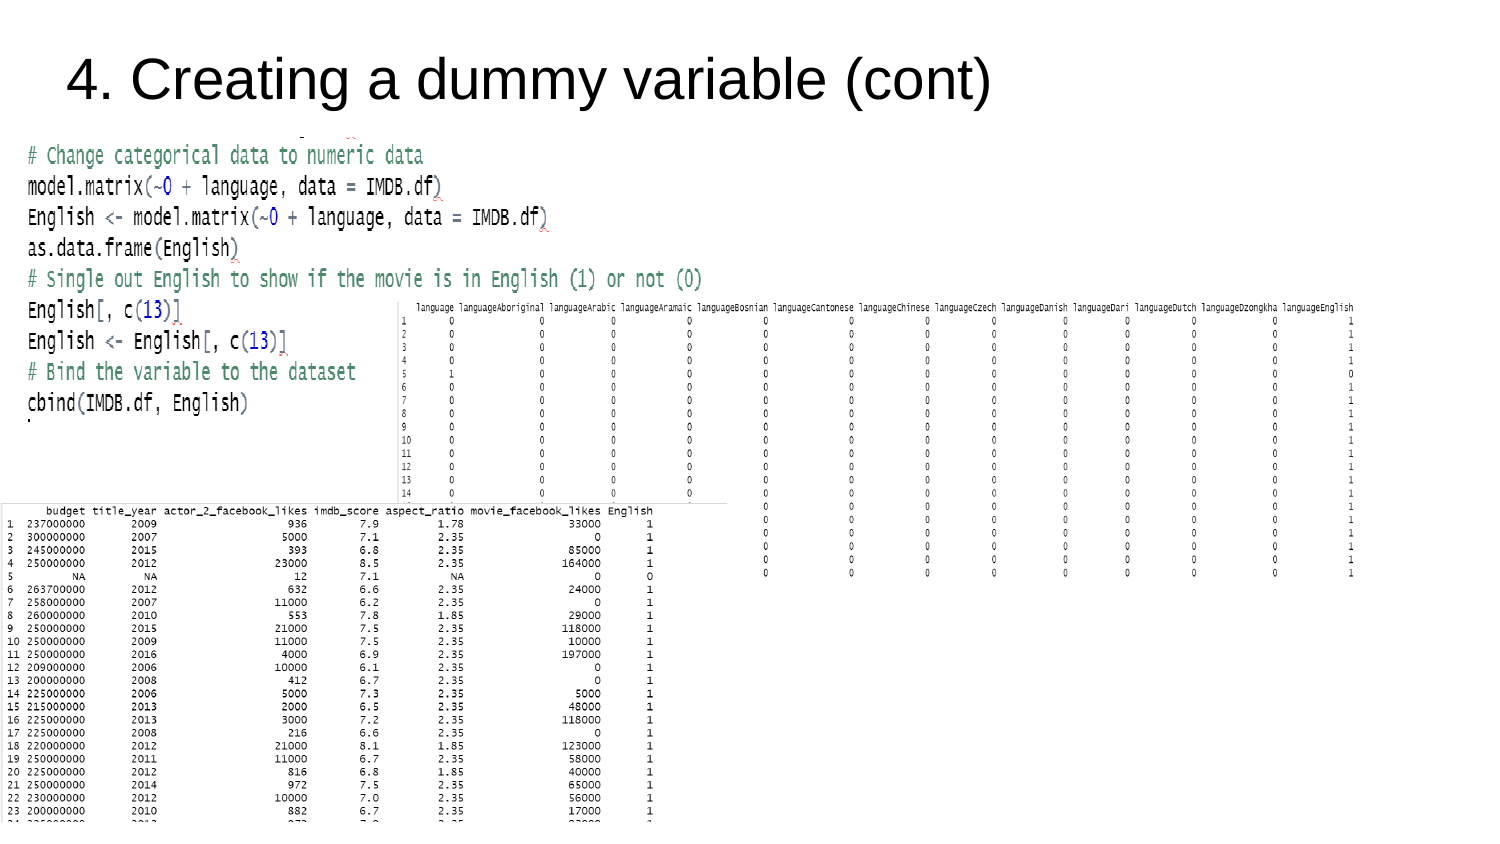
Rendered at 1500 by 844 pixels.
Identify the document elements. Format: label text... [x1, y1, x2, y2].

picture [0, 137, 1406, 822]
title 4. Creating a dummy variable (cont) [51, 26, 1449, 121]
